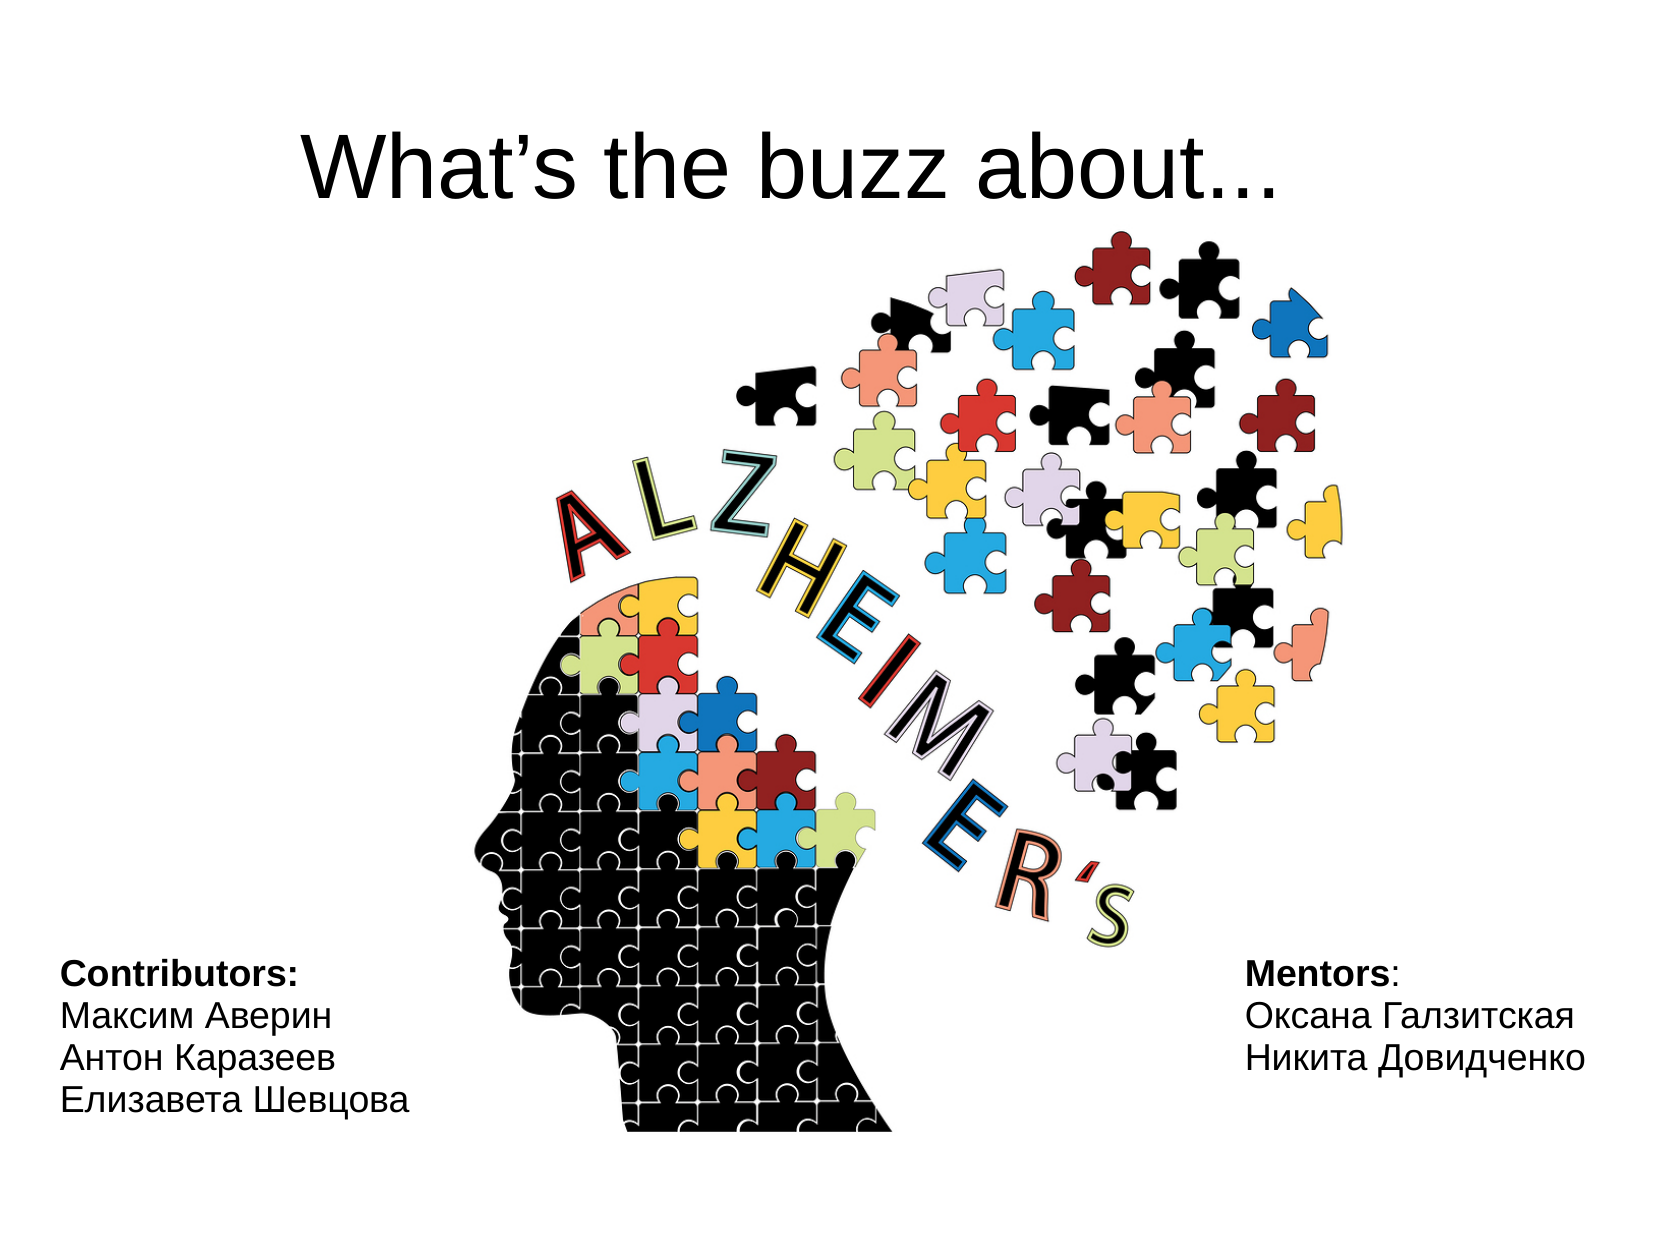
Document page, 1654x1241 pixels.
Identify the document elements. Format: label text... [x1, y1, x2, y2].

picture [450, 224, 1366, 1141]
text_box Contributors: Максим Аверин Антон Каразеев Елизавета Шевцова [45, 945, 481, 1227]
title What’s the buzz about... [60, 62, 1549, 271]
text_box Mentors: Оксана Галзитская Никита Довидченко [1230, 945, 1606, 1200]
